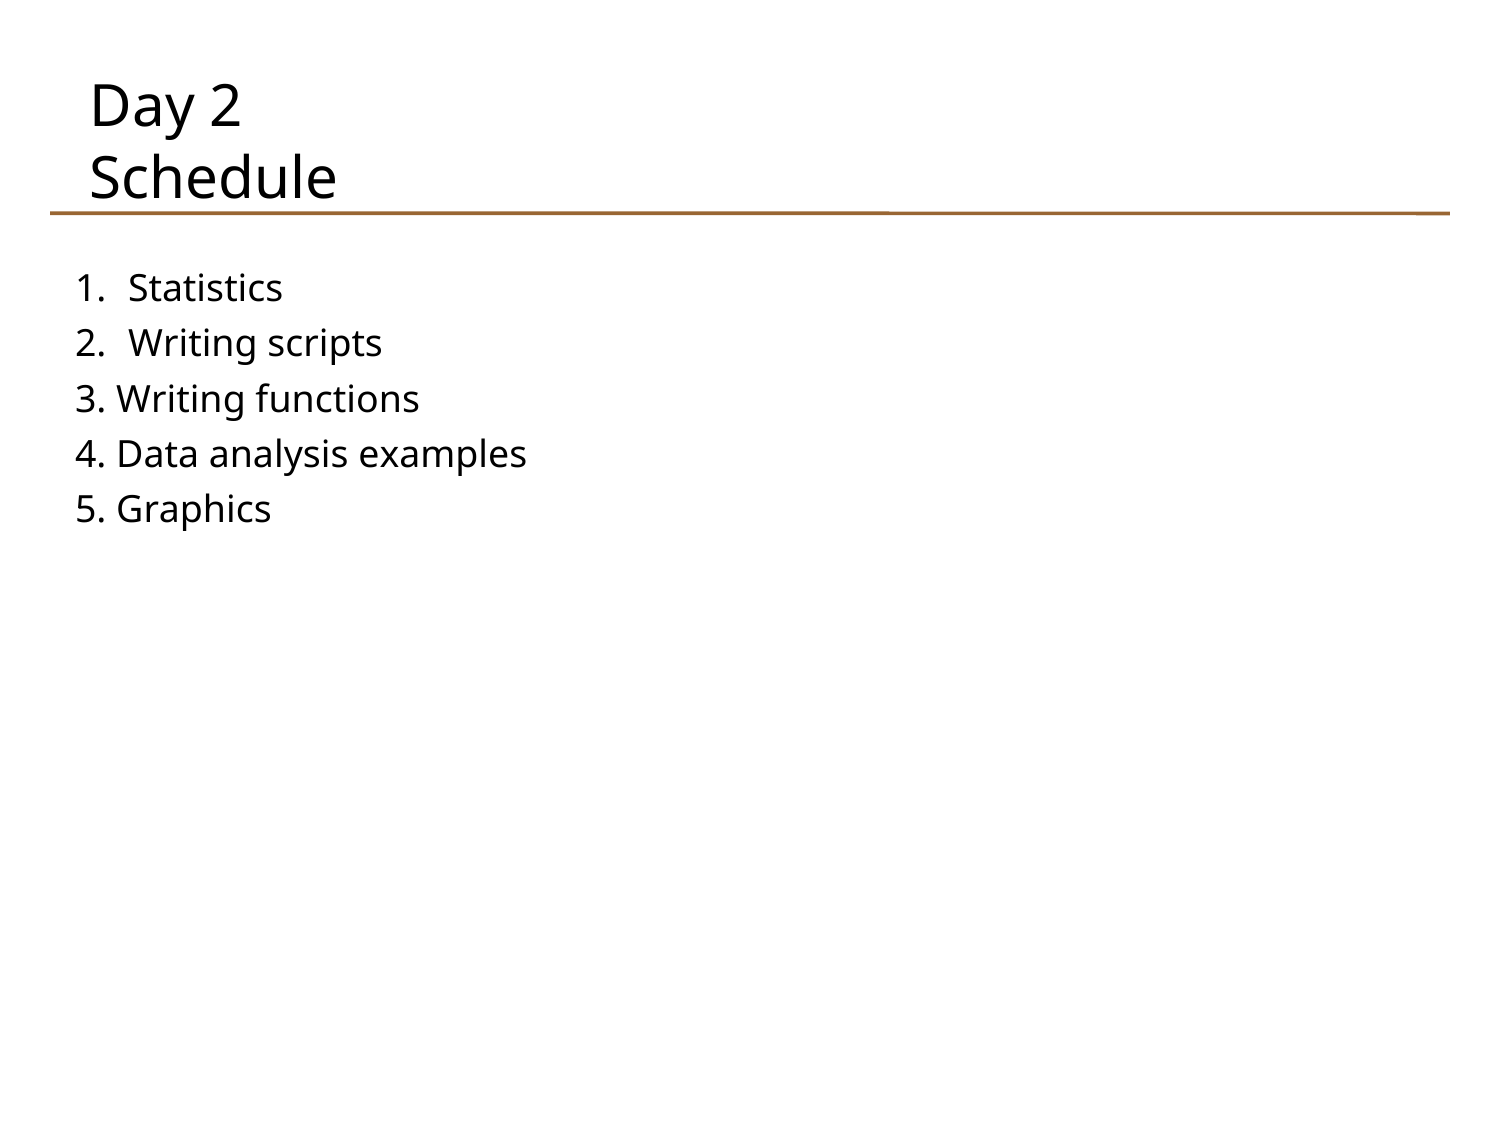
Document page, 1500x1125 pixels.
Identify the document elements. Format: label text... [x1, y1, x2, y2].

text_box Statistics Writing scripts 3. Writing functions 4. Data analysis examples 5. Graphics [75, 263, 1425, 1028]
text_box Day 2 Schedule [75, 44, 1425, 233]
